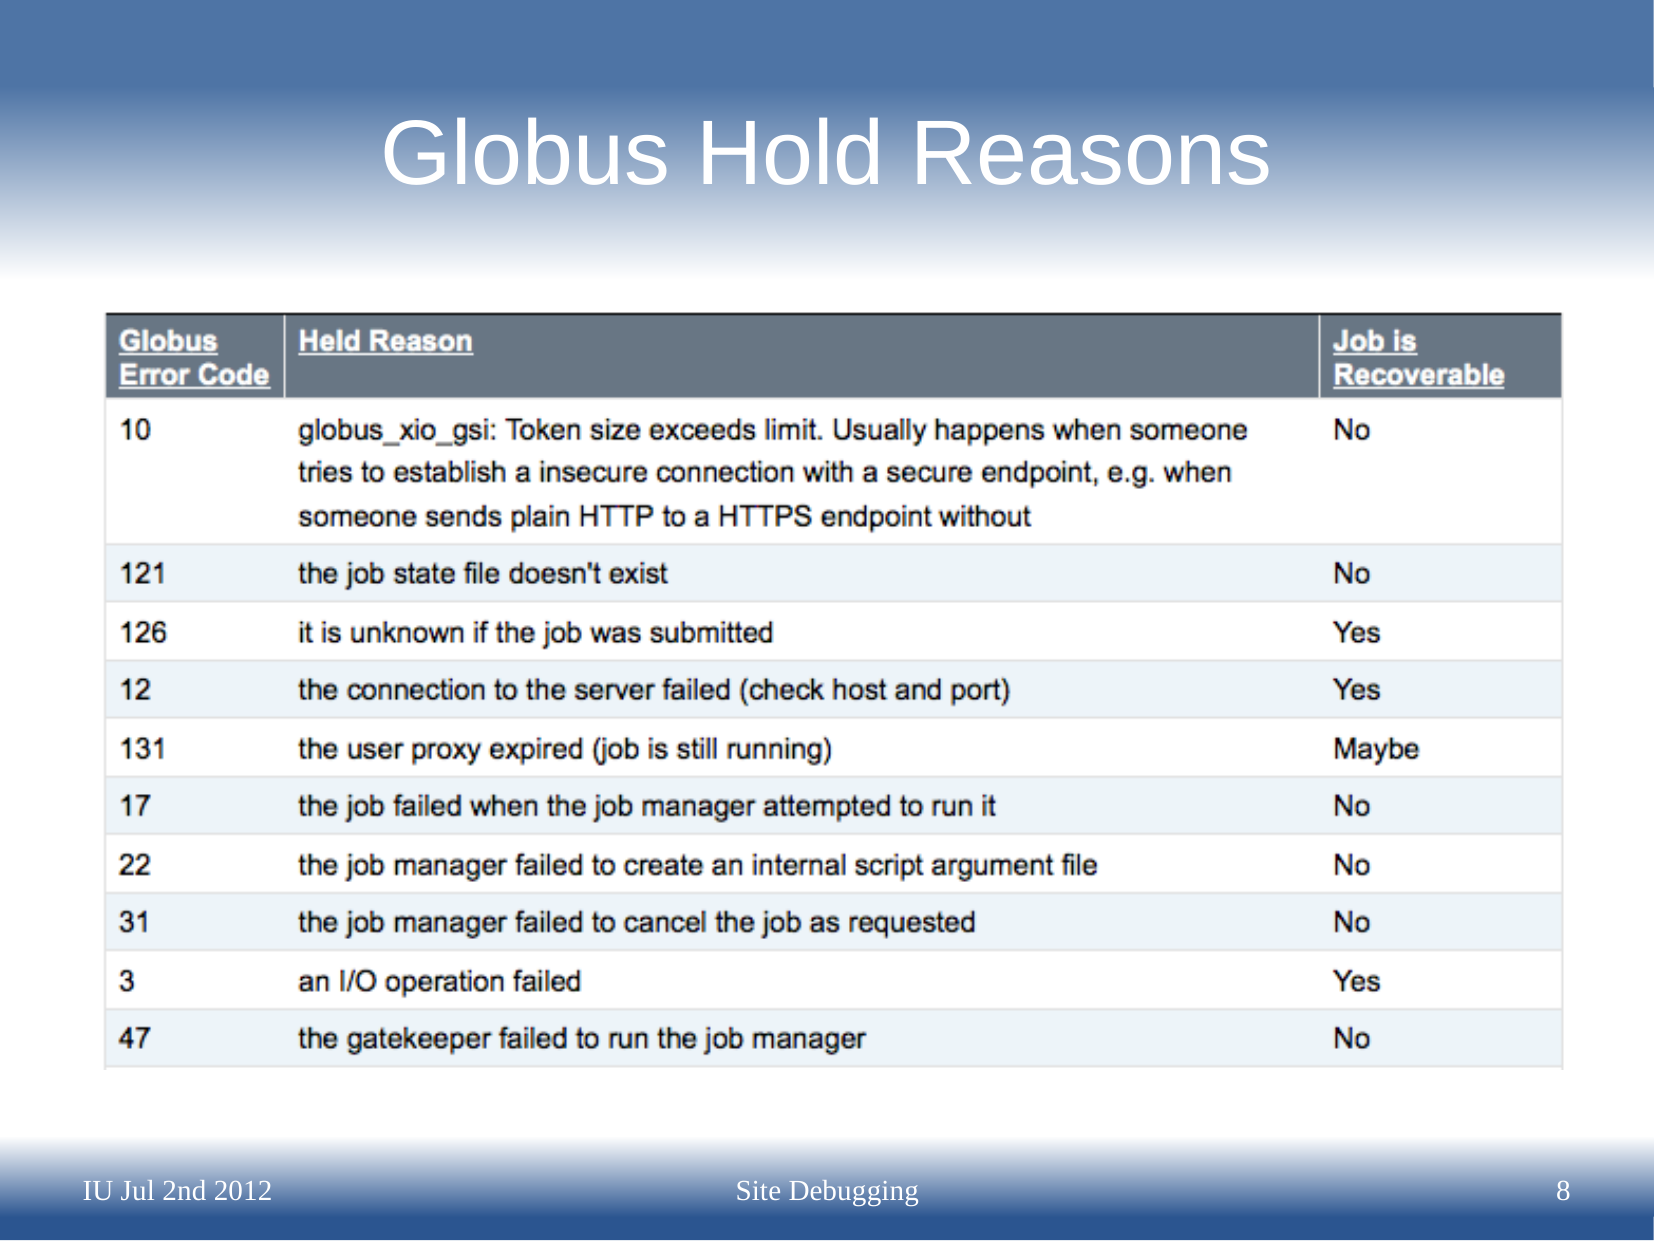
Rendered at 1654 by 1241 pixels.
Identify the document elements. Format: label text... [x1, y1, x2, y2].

title Globus Hold Reasons [82, 49, 1571, 257]
picture [94, 305, 1583, 1070]
